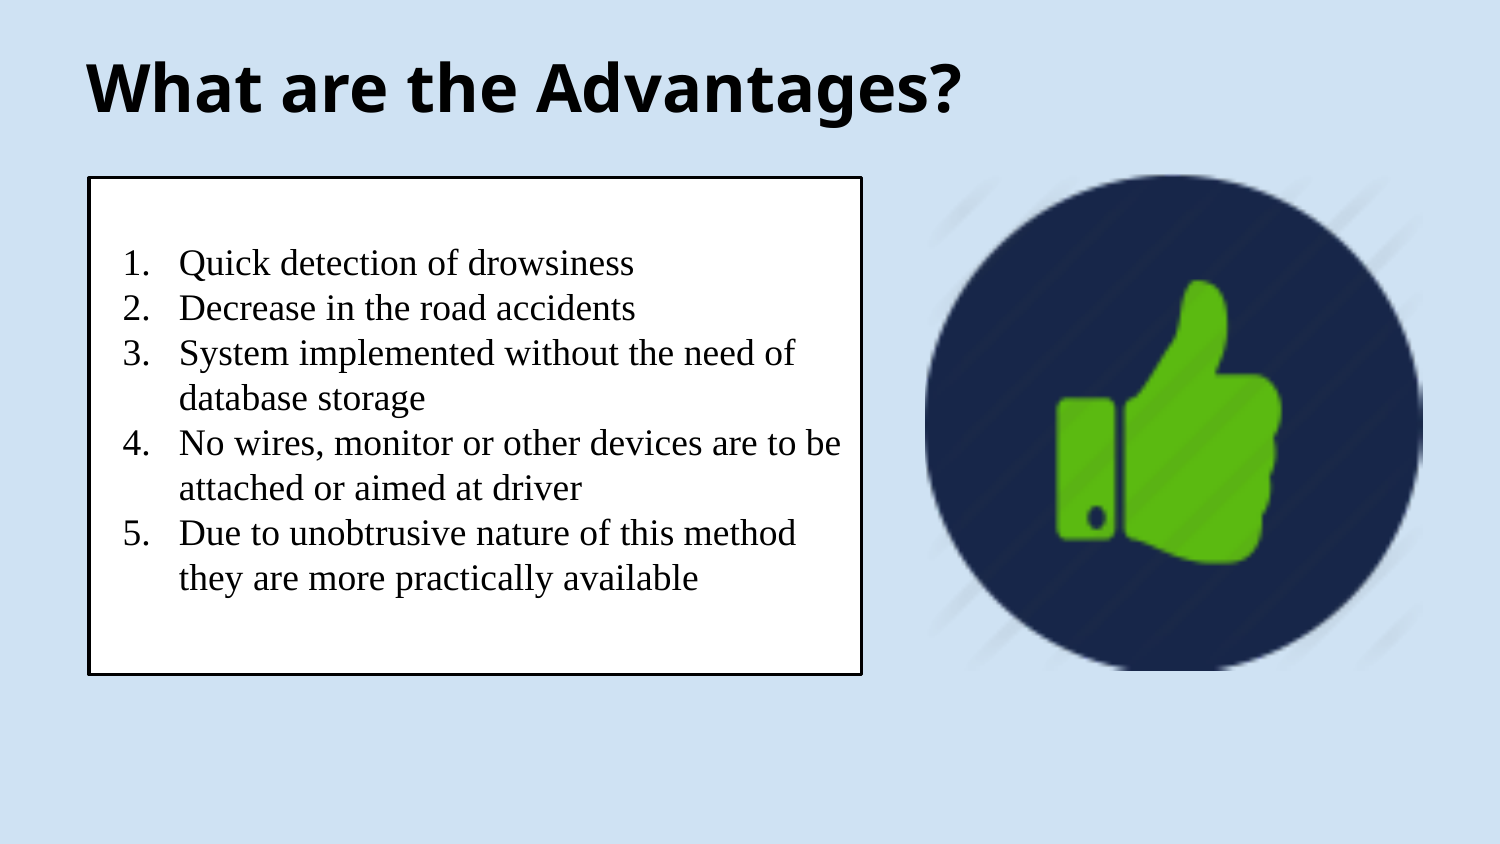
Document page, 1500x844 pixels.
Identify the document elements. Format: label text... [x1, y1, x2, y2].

picture [925, 173, 1423, 671]
text_box Quick detection of drowsiness Decrease in the road accidents System implemented without the need of database storage No wires, monitor or other devices are to be attached or aimed at driver Due to unobtrusive nature of this method they are more practically available [88, 177, 862, 675]
text_box What are the Advantages? [71, 30, 1108, 151]
